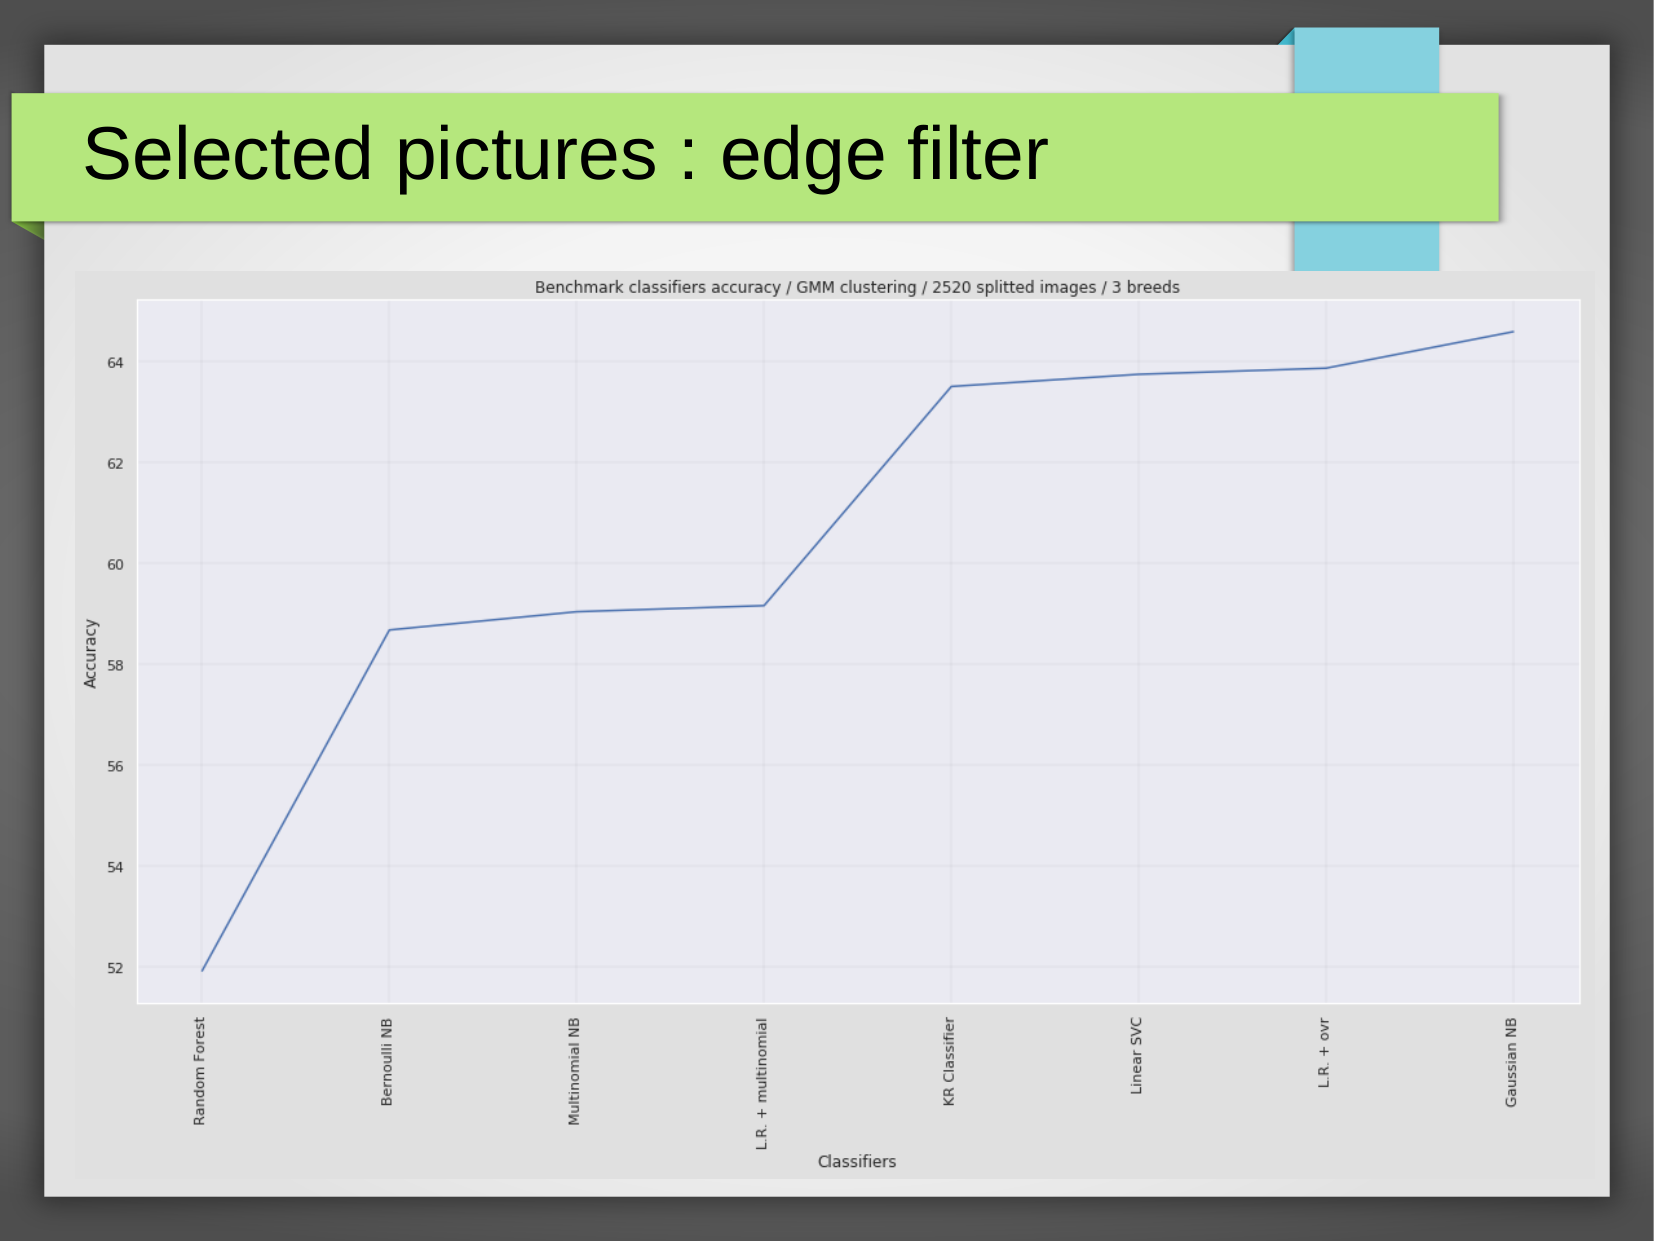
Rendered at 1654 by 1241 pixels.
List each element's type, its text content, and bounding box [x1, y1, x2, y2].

picture [0, 0, 1654, 1241]
title Selected pictures : edge filter [82, 69, 1465, 238]
